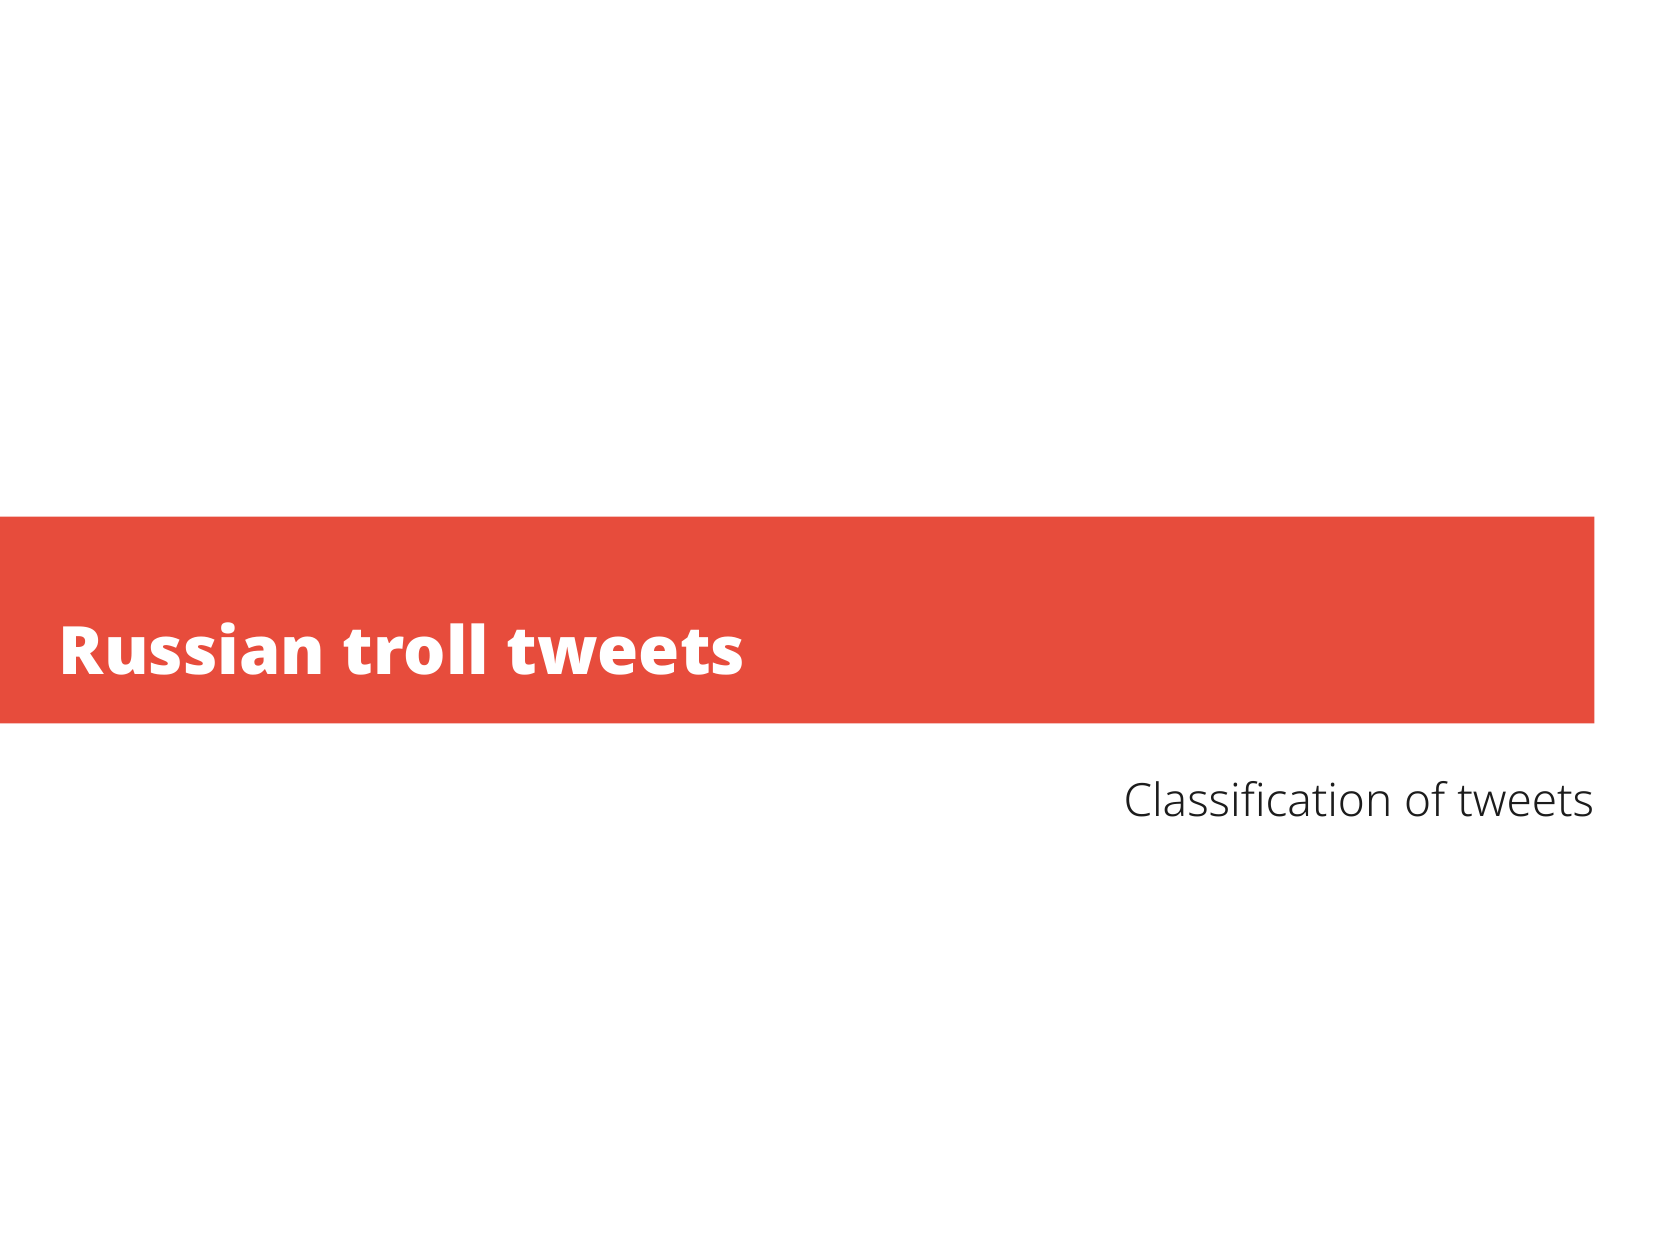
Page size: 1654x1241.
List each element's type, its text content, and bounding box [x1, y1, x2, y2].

title Russian troll tweets [59, 546, 1595, 694]
subtitle Classification of tweets [88, 767, 1595, 1182]
